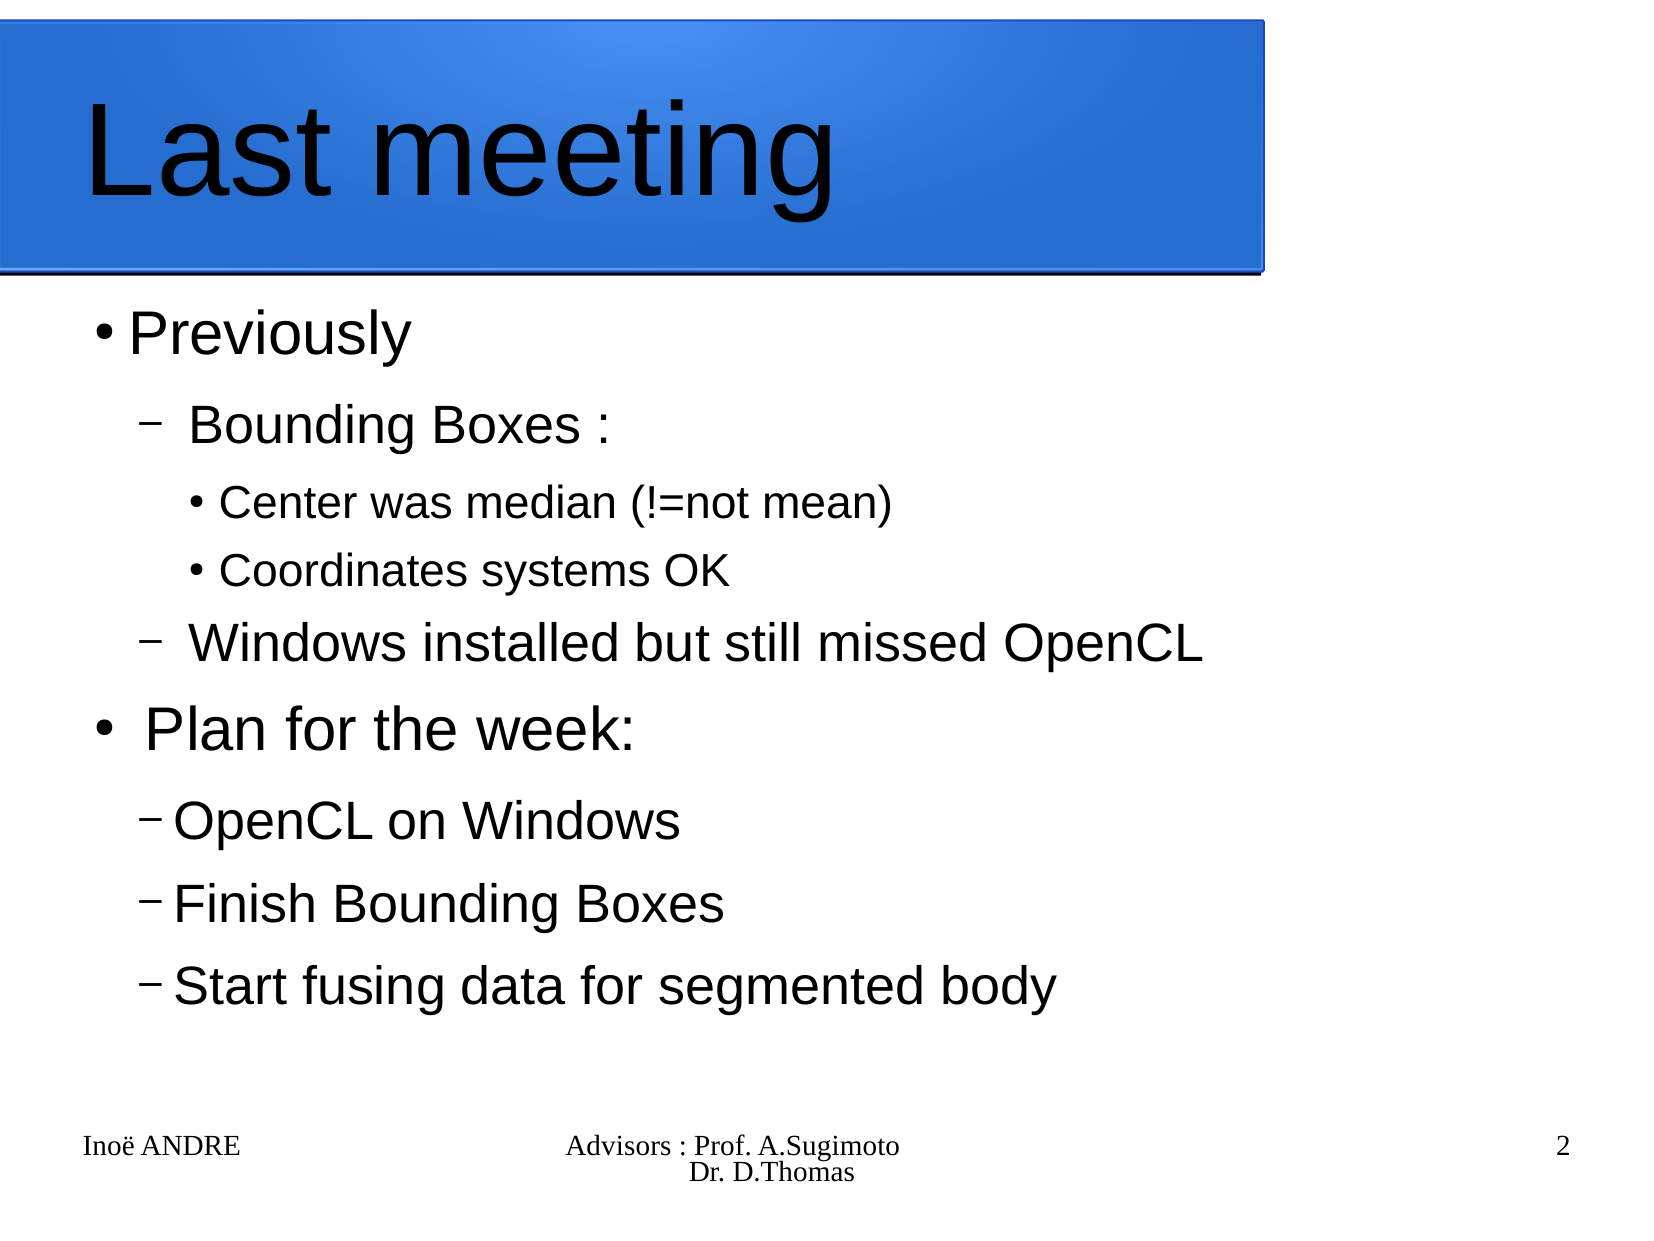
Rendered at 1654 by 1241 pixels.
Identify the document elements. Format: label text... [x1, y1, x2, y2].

list Previously Bounding Boxes : Center was median (!=not mean) Coordinates systems OK Windows installed but still missed OpenCL Plan for the week: OpenCL on Windows Finish Bounding Boxes Start fusing data for segmented body [82, 299, 1571, 1019]
title Last meeting [82, 47, 1235, 252]
